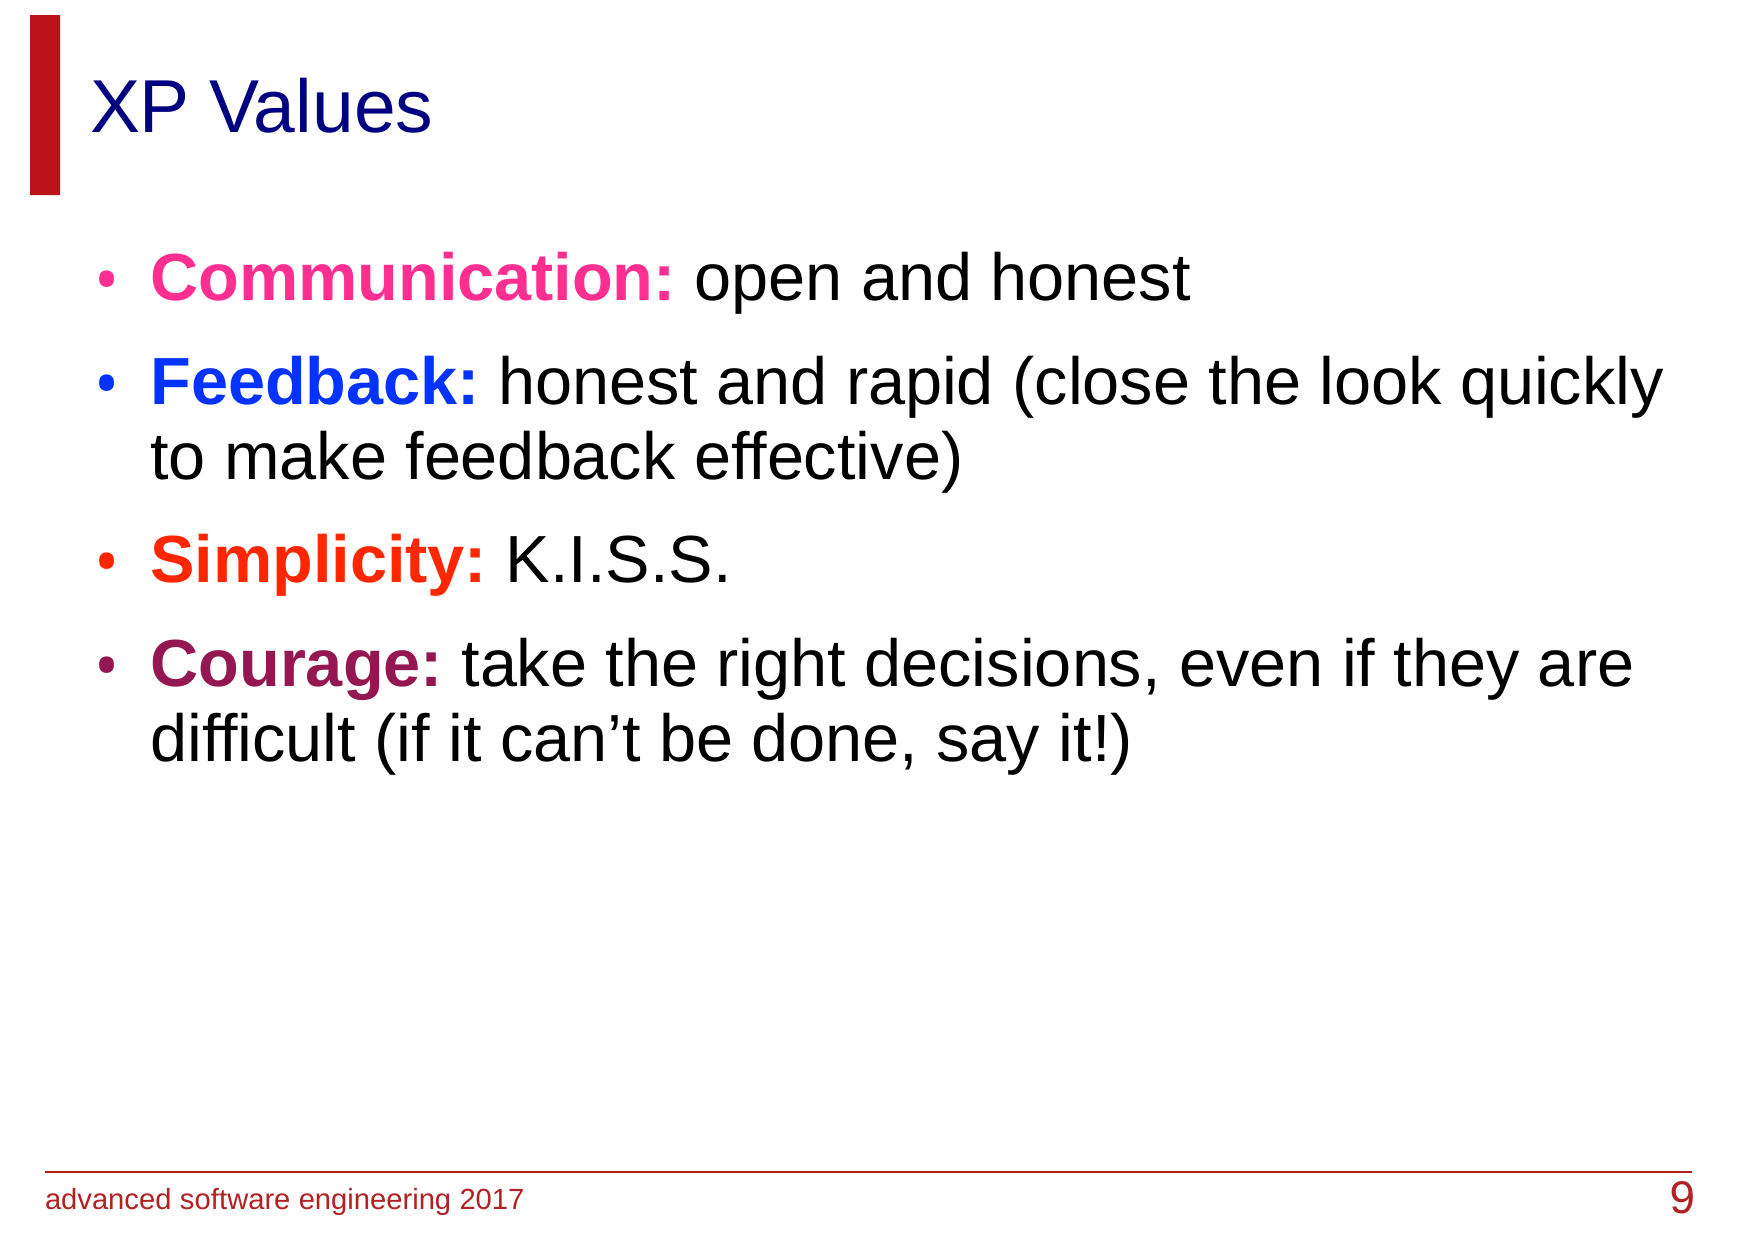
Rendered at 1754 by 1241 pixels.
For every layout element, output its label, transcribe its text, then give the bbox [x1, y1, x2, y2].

title XP Values [90, 17, 1696, 196]
list Communication: open and honest Feedback: honest and rapid (close the look quickly to make feedback effective) Simplicity: K.I.S.S. Courage: take the right decisions, even if they are difficult (if it can’t be done, say it!) [87, 240, 1696, 1130]
